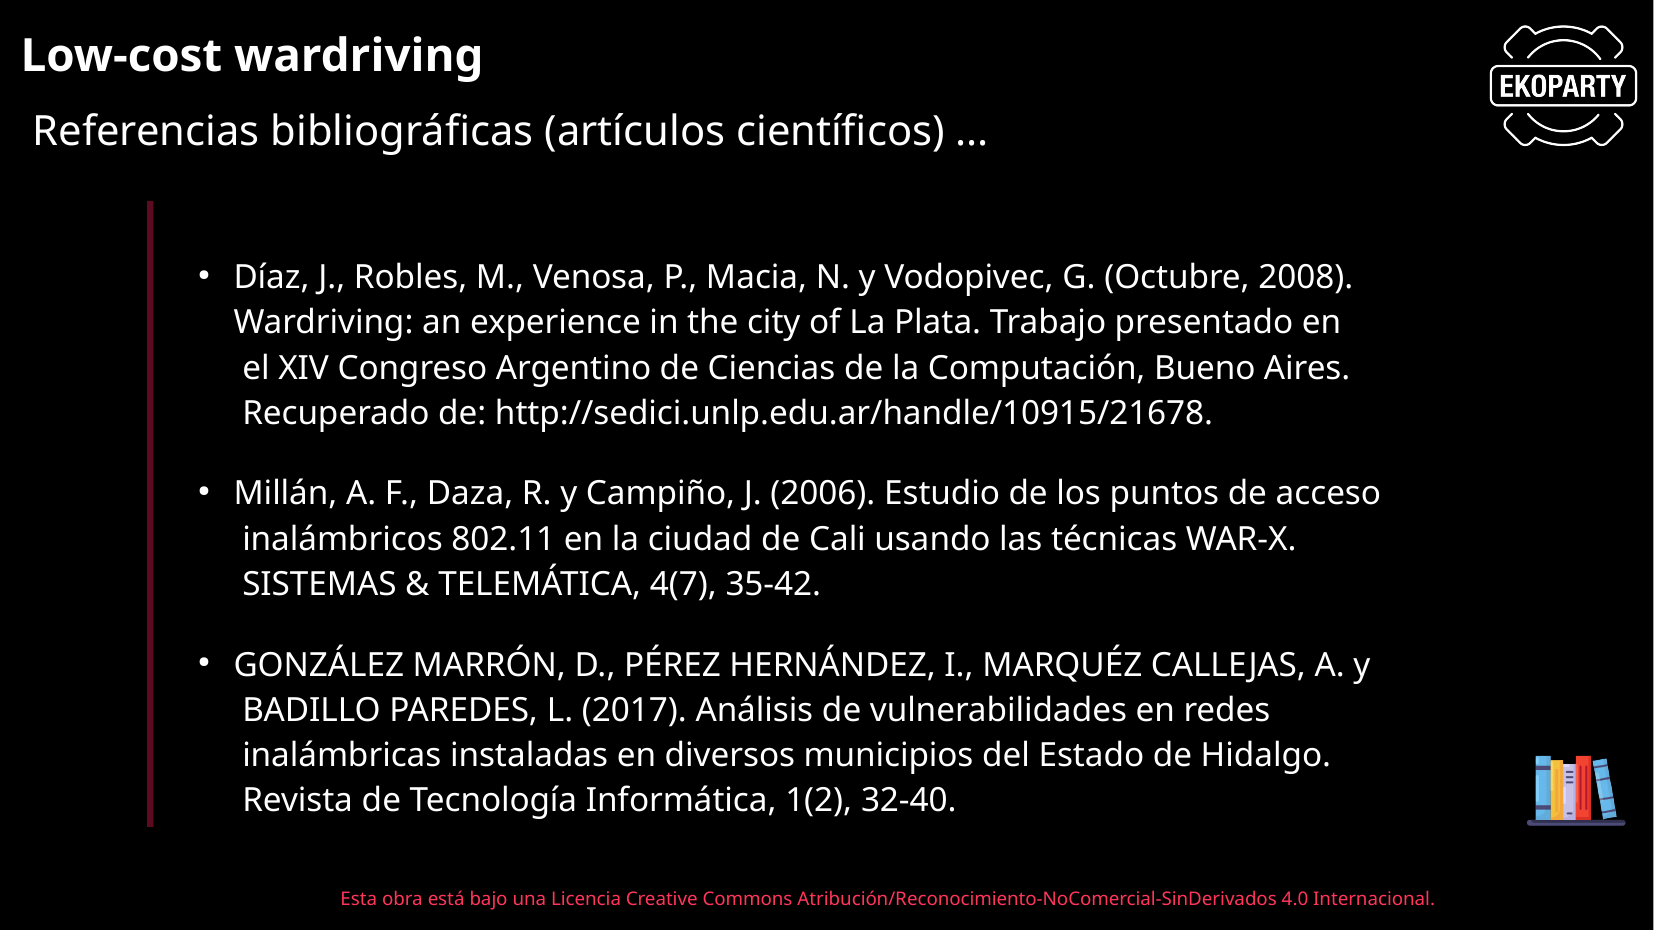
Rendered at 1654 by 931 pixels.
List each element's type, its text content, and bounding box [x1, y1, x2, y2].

text_box Díaz, J., Robles, M., Venosa, P., Macia, N. y Vodopivec, G. (Octubre, 2008). Wardriving: an experience in the city of La Plata. Trabajo presentado en el XIV Congreso Argentino de Ciencias de la Computación, Bueno Aires. Recuperado de: http://sedici.unlp.edu.ar/handle/10915/21678. Millán, A. F., Daza, R. y Campiño, J. (2006). Estudio de los puntos de acceso inalámbricos 802.11 en la ciudad de Cali usando las técnicas WAR-X. SISTEMAS & TELEMÁTICA, 4(7), 35-42. GONZÁLEZ MARRÓN, D., PÉREZ HERNÁNDEZ, I., MARQUÉZ CALLEJAS, A. y BADILLO PAREDES, L. (2017). Análisis de vulnerabilidades en redes inalámbricas instaladas en diversos municipios del Estado de Hidalgo. Revista de Tecnología Informática, 1(2), 32-40. [183, 245, 1641, 789]
text_box Esta obra está bajo una Licencia Creative Commons Atribución/Reconocimiento-NoComercial-SinDerivados 4.0 Internacional. [325, 878, 1654, 917]
text_box Low-cost wardriving [5, 14, 1476, 87]
text_box Referencias bibliográficas (artículos científicos) ... [17, 93, 1162, 161]
picture [1476, 0, 1654, 178]
picture [1523, 738, 1629, 843]
